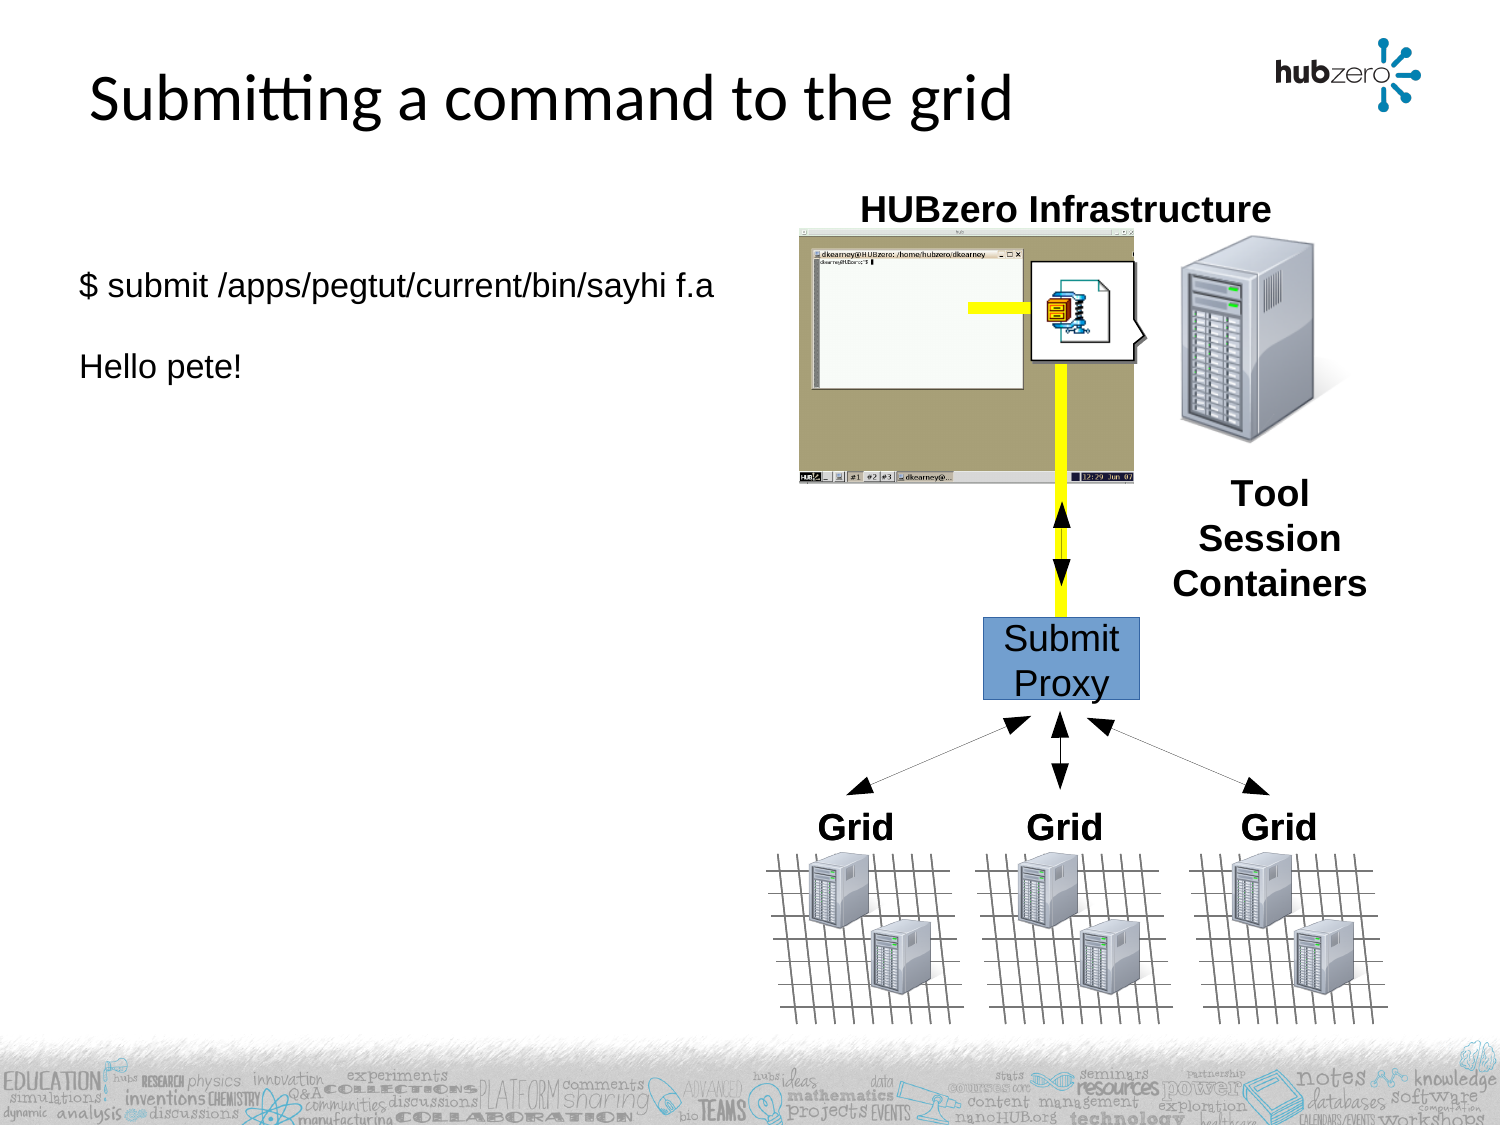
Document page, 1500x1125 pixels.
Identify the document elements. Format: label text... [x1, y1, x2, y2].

picture [1220, 849, 1378, 998]
text_box HUBzero Infrastructure [845, 177, 1288, 238]
title Submitting a command to the grid [75, 44, 1425, 144]
picture [1156, 228, 1367, 451]
picture [1006, 849, 1164, 998]
text_box $ submit /apps/pegtut/current/bin/sayhi f.a Hello pete! [64, 255, 730, 422]
text_box Grid [1225, 795, 1333, 856]
picture [1039, 272, 1117, 351]
text_box Grid [1011, 795, 1119, 856]
text_box Grid [802, 795, 910, 856]
text_box Submit Proxy [983, 617, 1140, 700]
picture [1067, 361, 1134, 484]
picture [797, 849, 955, 998]
picture [1272, 35, 1424, 44]
picture [0, 1034, 1500, 1125]
text_box Tool Session Containers [1157, 461, 1395, 612]
picture [799, 228, 1134, 484]
text_box [1031, 261, 1145, 361]
